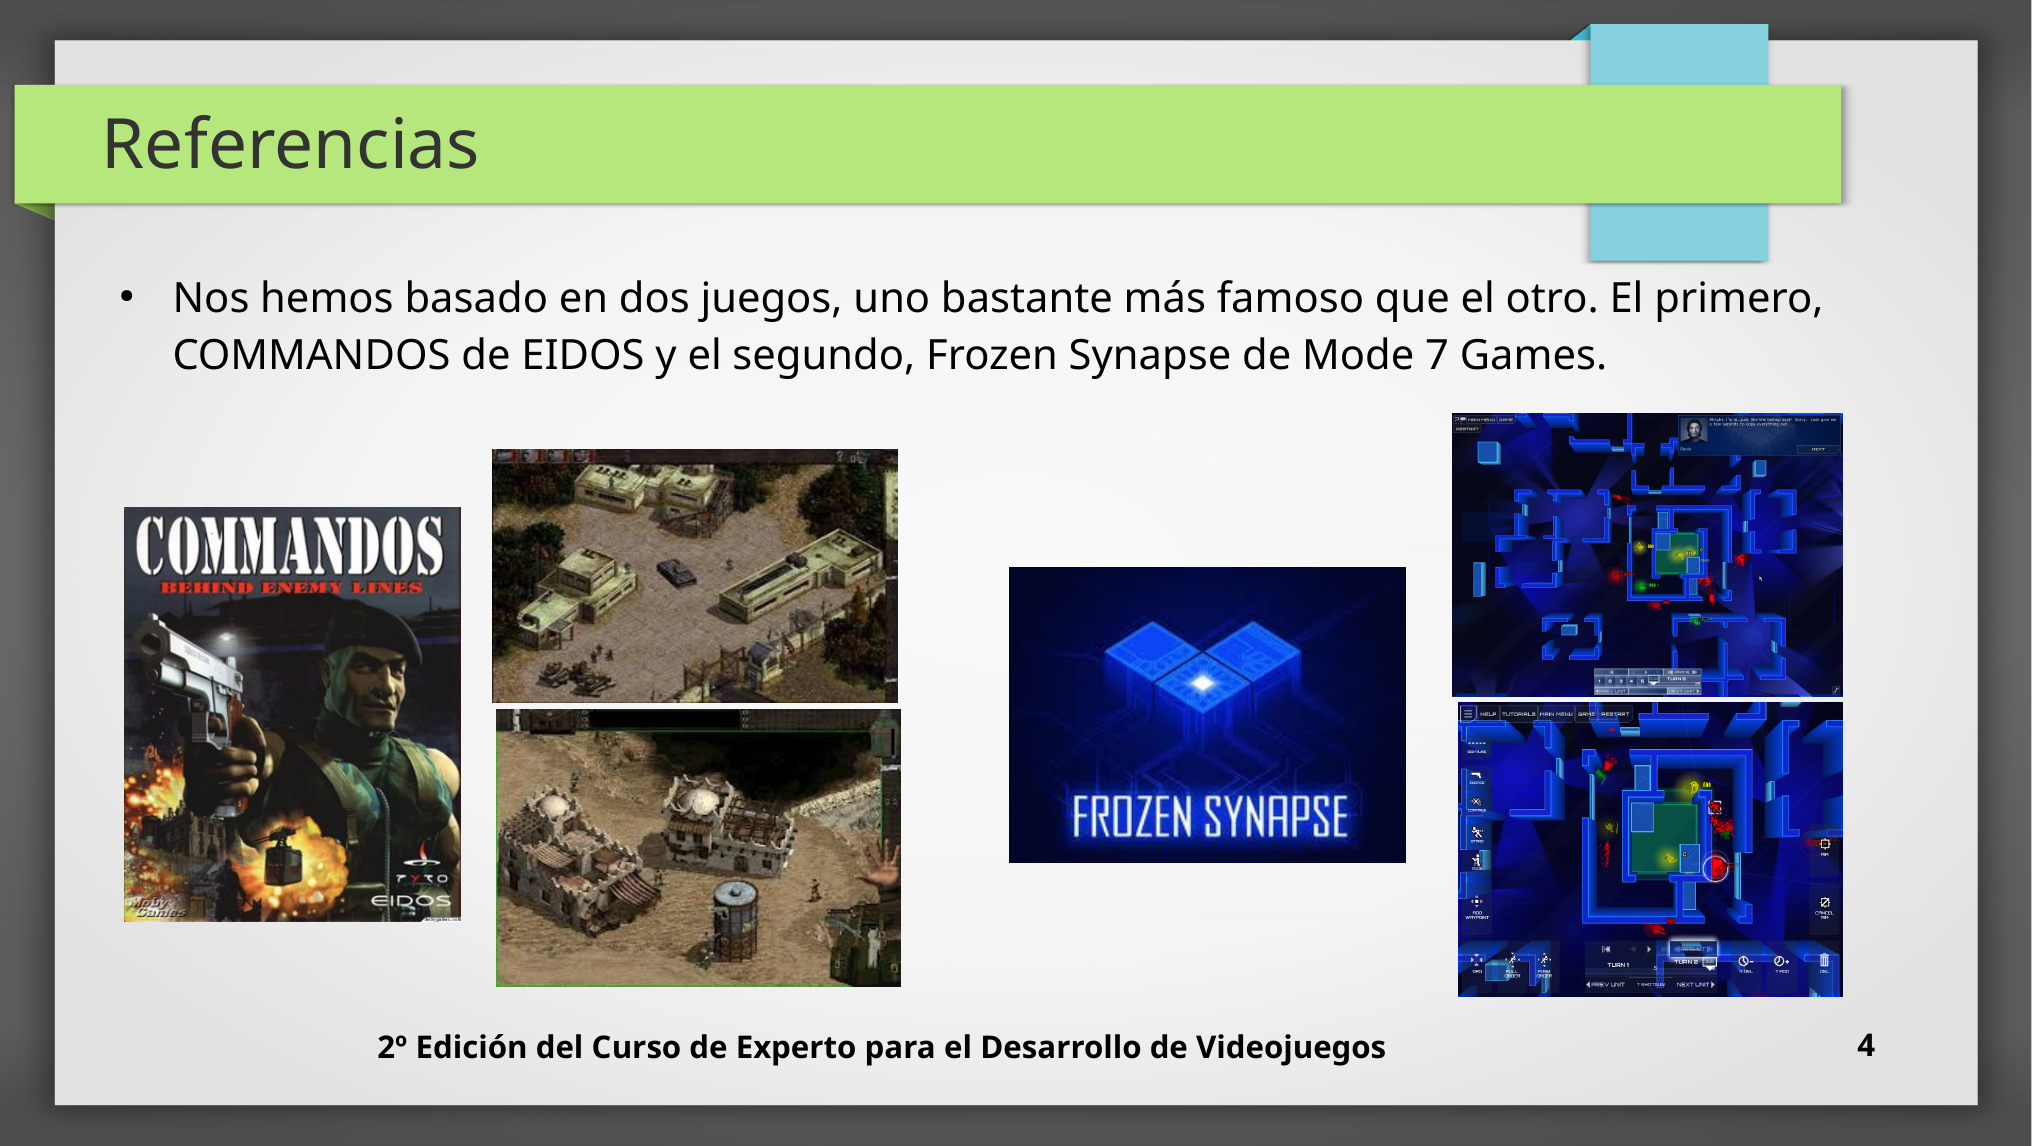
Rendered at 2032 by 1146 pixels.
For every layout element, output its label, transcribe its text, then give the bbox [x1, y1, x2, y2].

picture [0, 0, 2032, 1146]
title Referencias [101, 45, 1930, 237]
text_box 2º Edición del Curso de Experto para el Desarrollo de Videojuegos [362, 1018, 1669, 1085]
list Nos hemos basado en dos juegos, uno bastante más famoso que el otro. El primero, COMMANDOS de EIDOS y el segundo, Frozen Synapse de Mode 7 Games. [101, 268, 1930, 933]
text_box <número> [1842, 1015, 2032, 1082]
